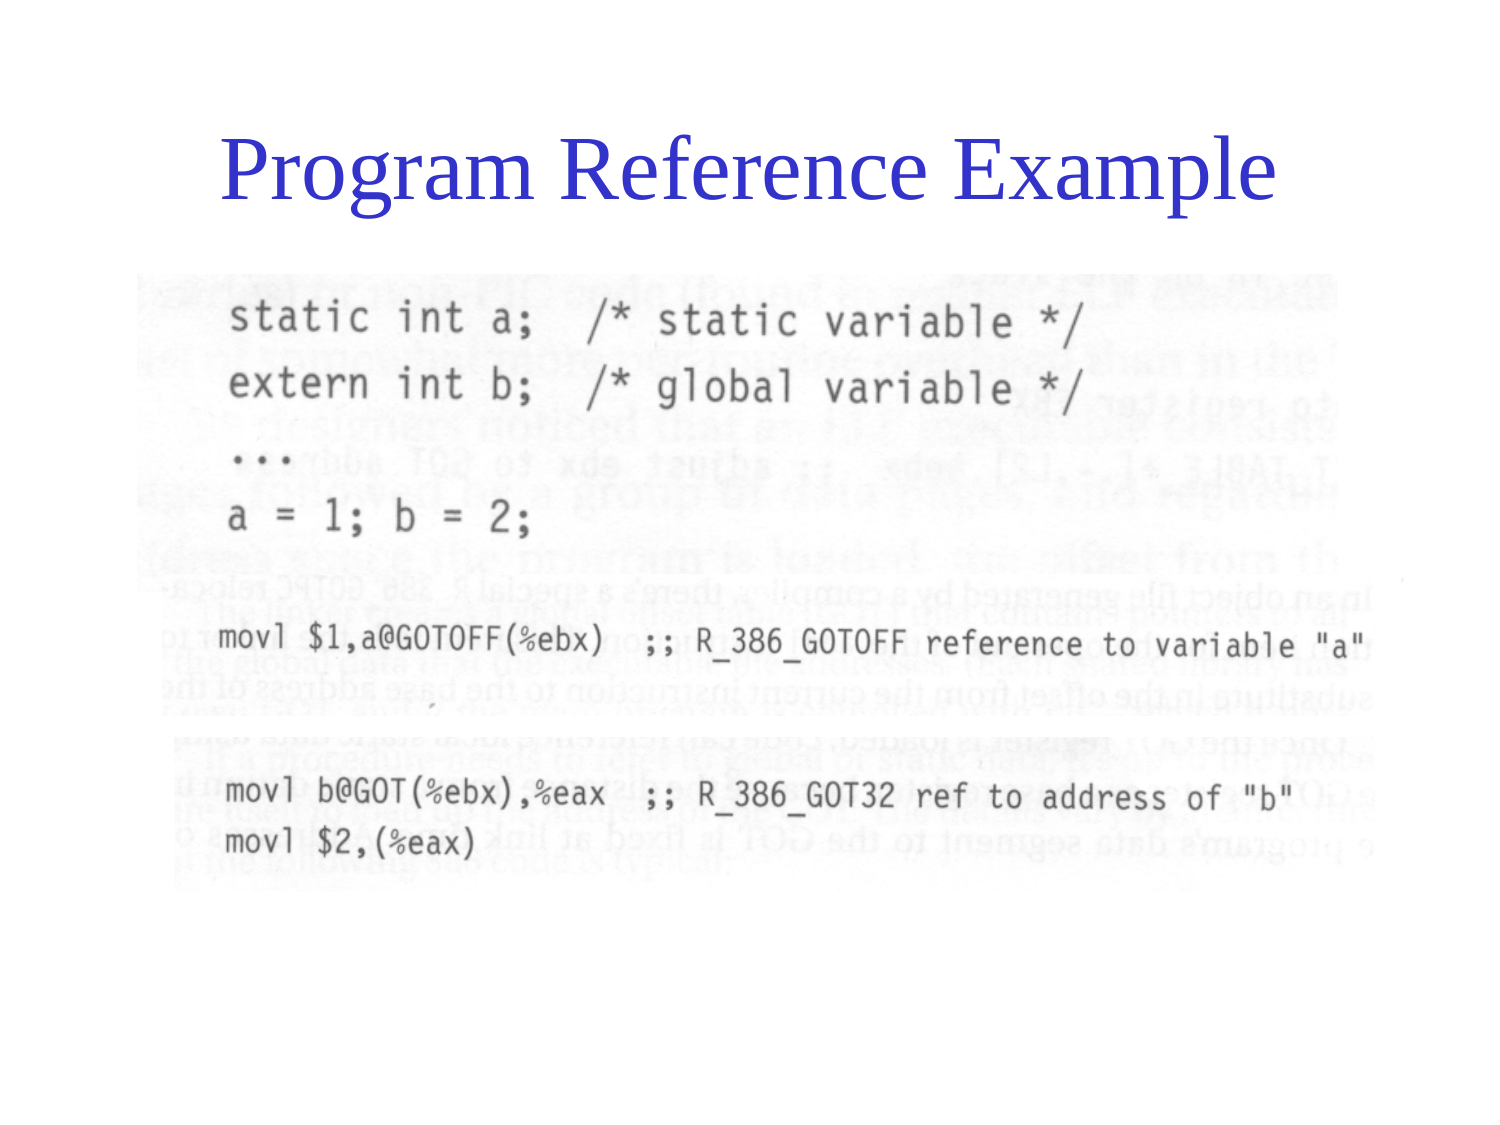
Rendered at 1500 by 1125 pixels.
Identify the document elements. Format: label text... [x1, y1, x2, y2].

picture [137, 274, 1450, 716]
title Program Reference Example [112, 74, 1388, 263]
picture [174, 737, 1375, 892]
